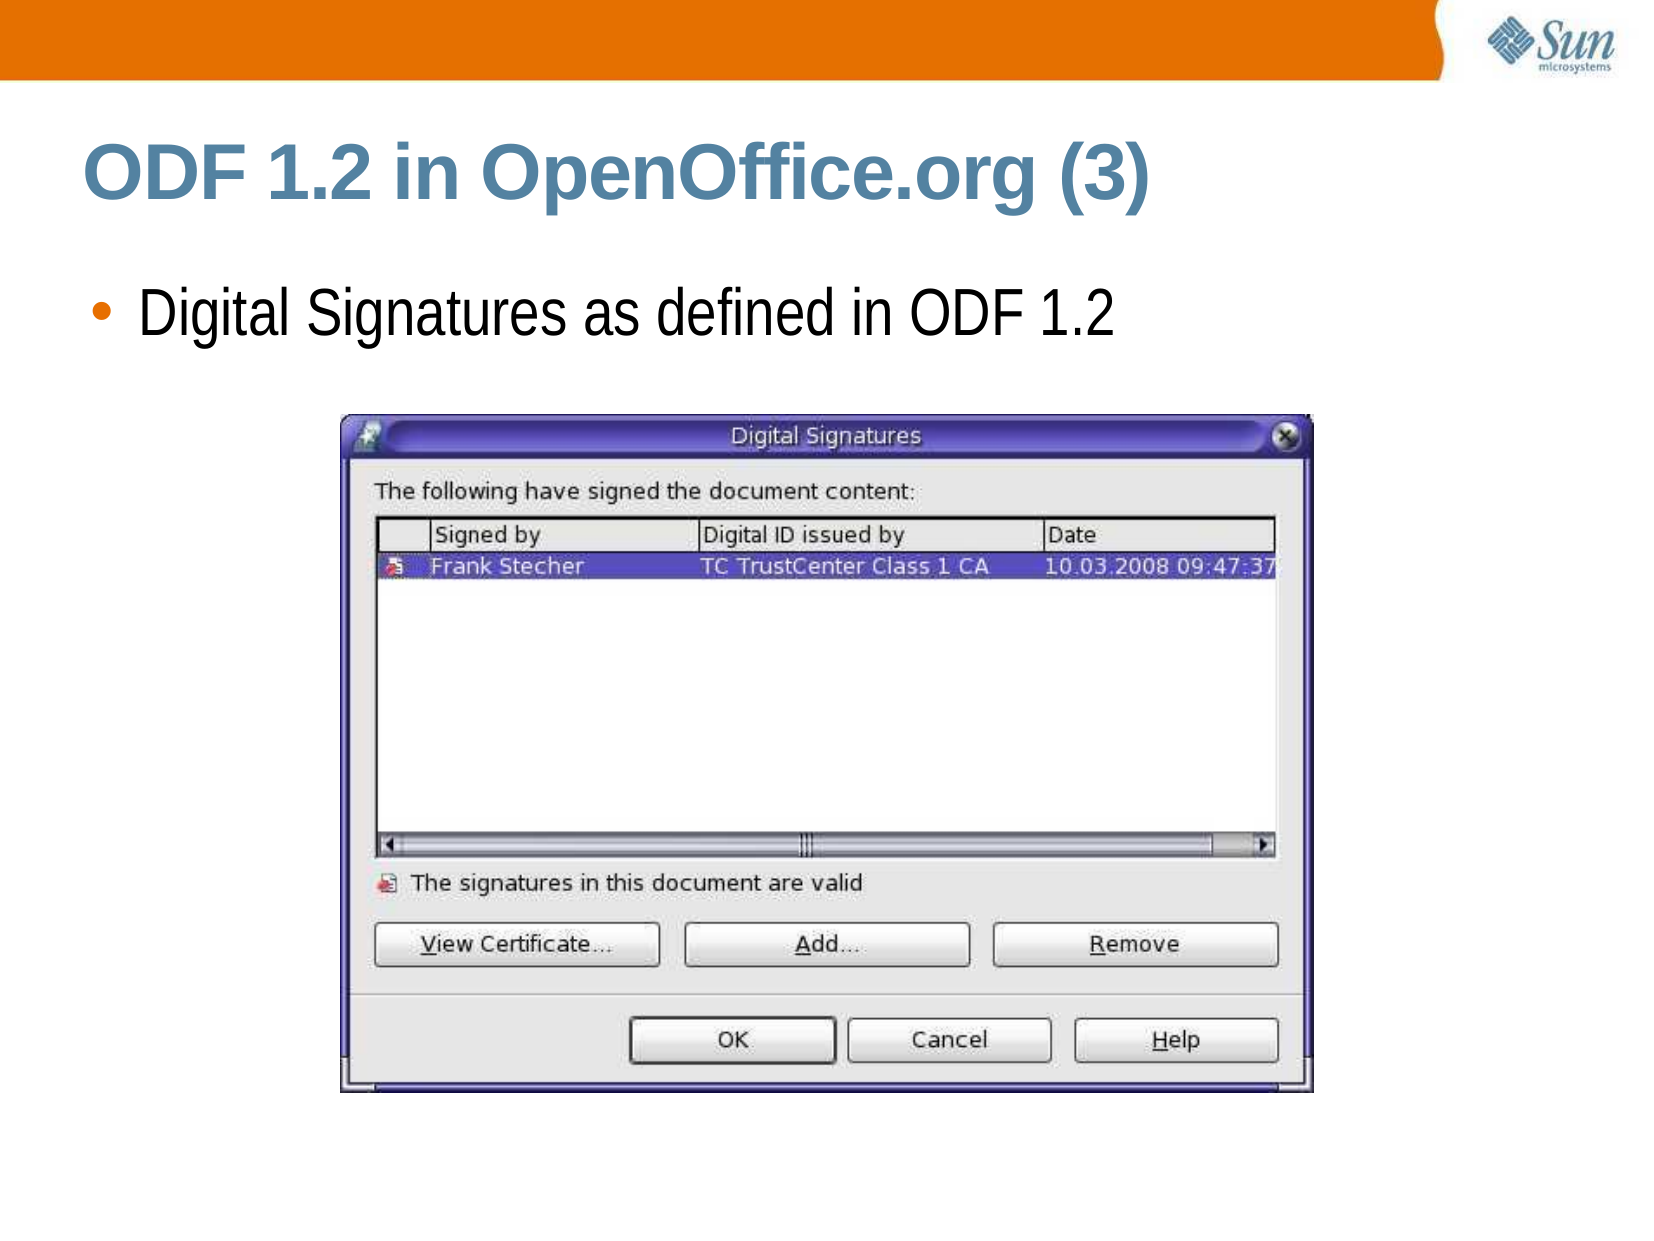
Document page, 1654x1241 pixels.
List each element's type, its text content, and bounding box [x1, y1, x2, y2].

picture [340, 414, 1314, 1093]
list Digital Signatures as defined in ODF 1.2 [71, 283, 1545, 1121]
title ODF 1.2 in OpenOffice.org (3) [82, 135, 1585, 251]
picture [0, 0, 1654, 83]
